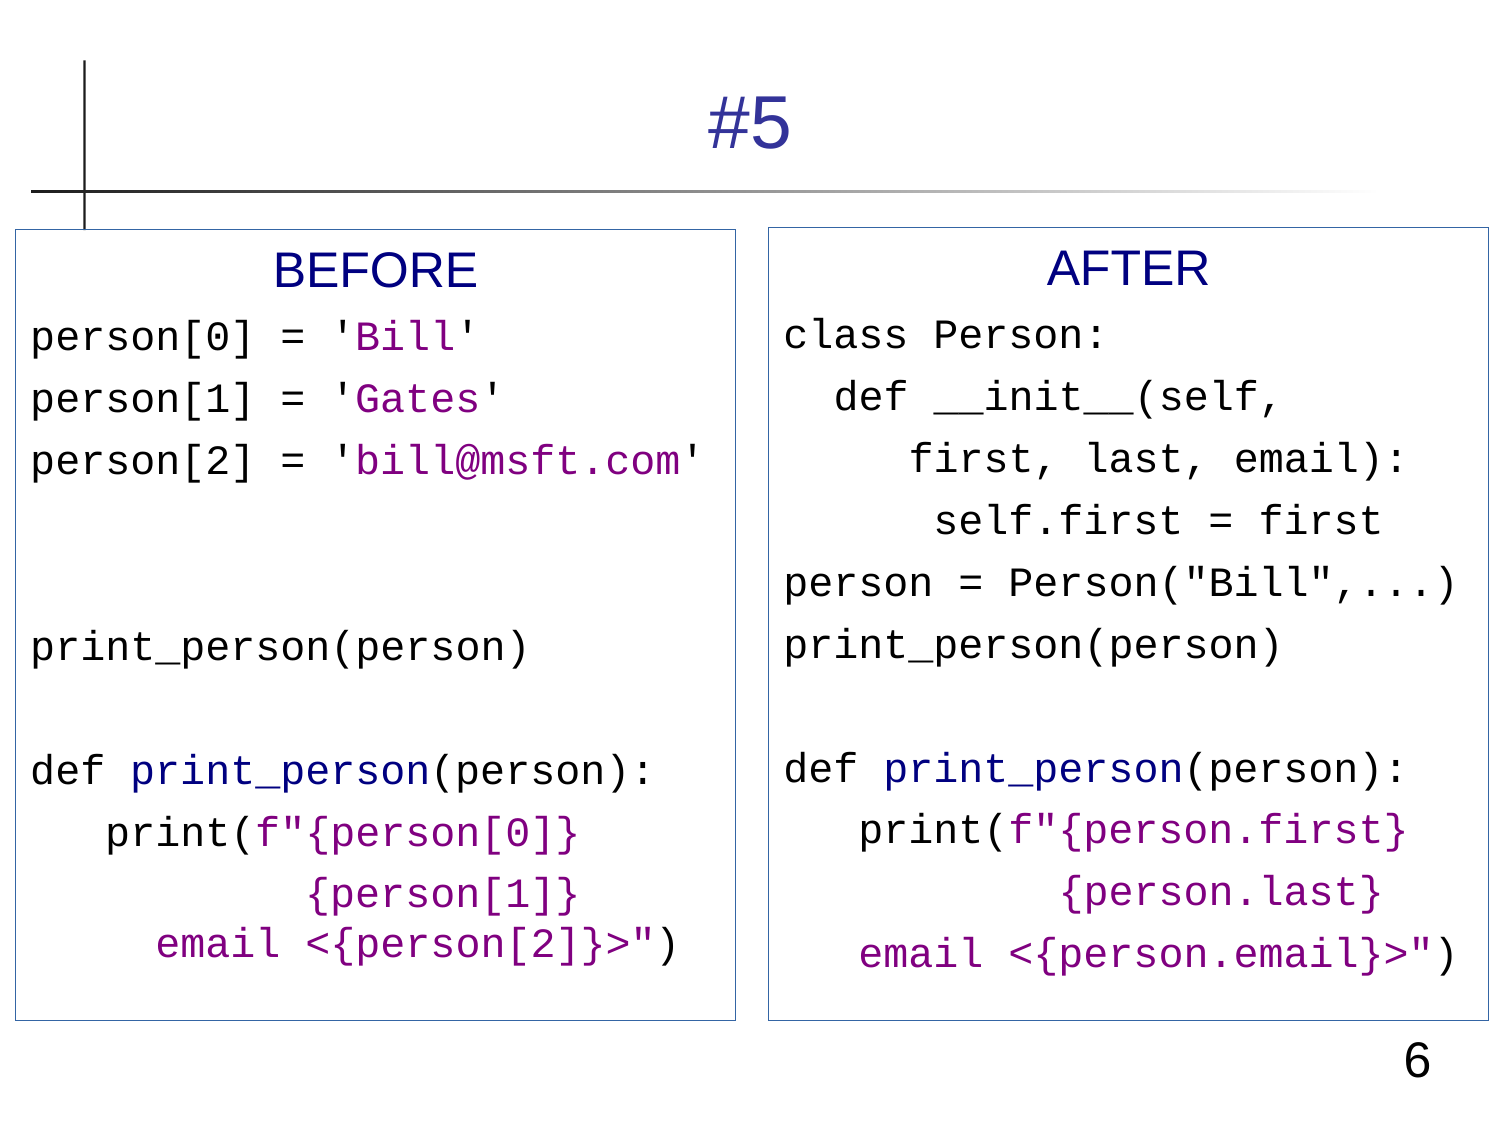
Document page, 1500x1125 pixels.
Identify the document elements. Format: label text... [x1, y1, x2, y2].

list BEFORE person[0] = 'Bill' person[1] = 'Gates' person[2] = 'bill@msft.com' print_person(person) def print_person(person): print(f"{person[0]} {person[1]} email <{person[2]}>") [15, 229, 736, 1021]
text_box <number> [1380, 1020, 1456, 1095]
title #5 [50, 37, 1450, 201]
list AFTER class Person: def __init__(self, first, last, email): self.first = first person = Person("Bill",...) print_person(person) def print_person(person): print(f"{person.first} {person.last} email <{person.email}>") [768, 227, 1489, 1021]
